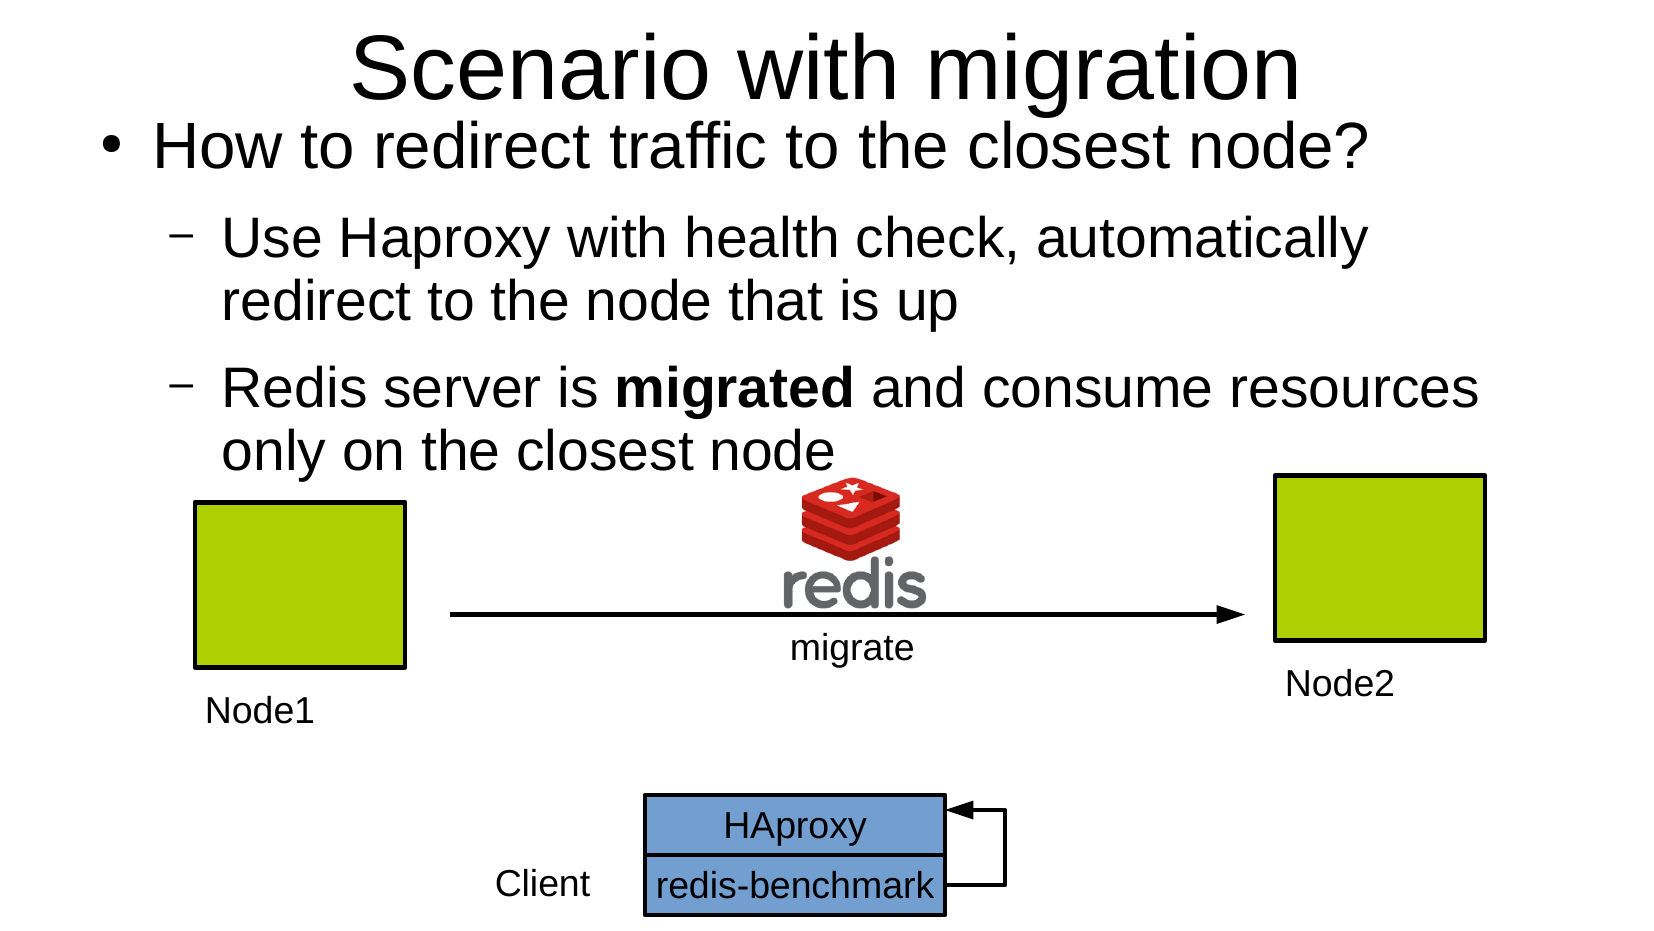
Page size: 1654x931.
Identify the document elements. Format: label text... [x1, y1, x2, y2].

list How to redirect traffic to the closest node? Use Haproxy with health check, automatically redirect to the node that is up Redis server is migrated and consume resources only on the closest node [82, 109, 1571, 488]
text_box [1275, 475, 1486, 641]
text_box [195, 502, 406, 668]
title Scenario with migration [82, 0, 1571, 109]
text_box Node2 [1270, 655, 1411, 713]
text_box Client [480, 855, 606, 912]
text_box redis-benchmark [645, 856, 946, 916]
picture [763, 465, 946, 612]
text_box migrate [775, 618, 930, 676]
text_box Node1 [190, 682, 331, 740]
text_box HAproxy [645, 795, 946, 856]
